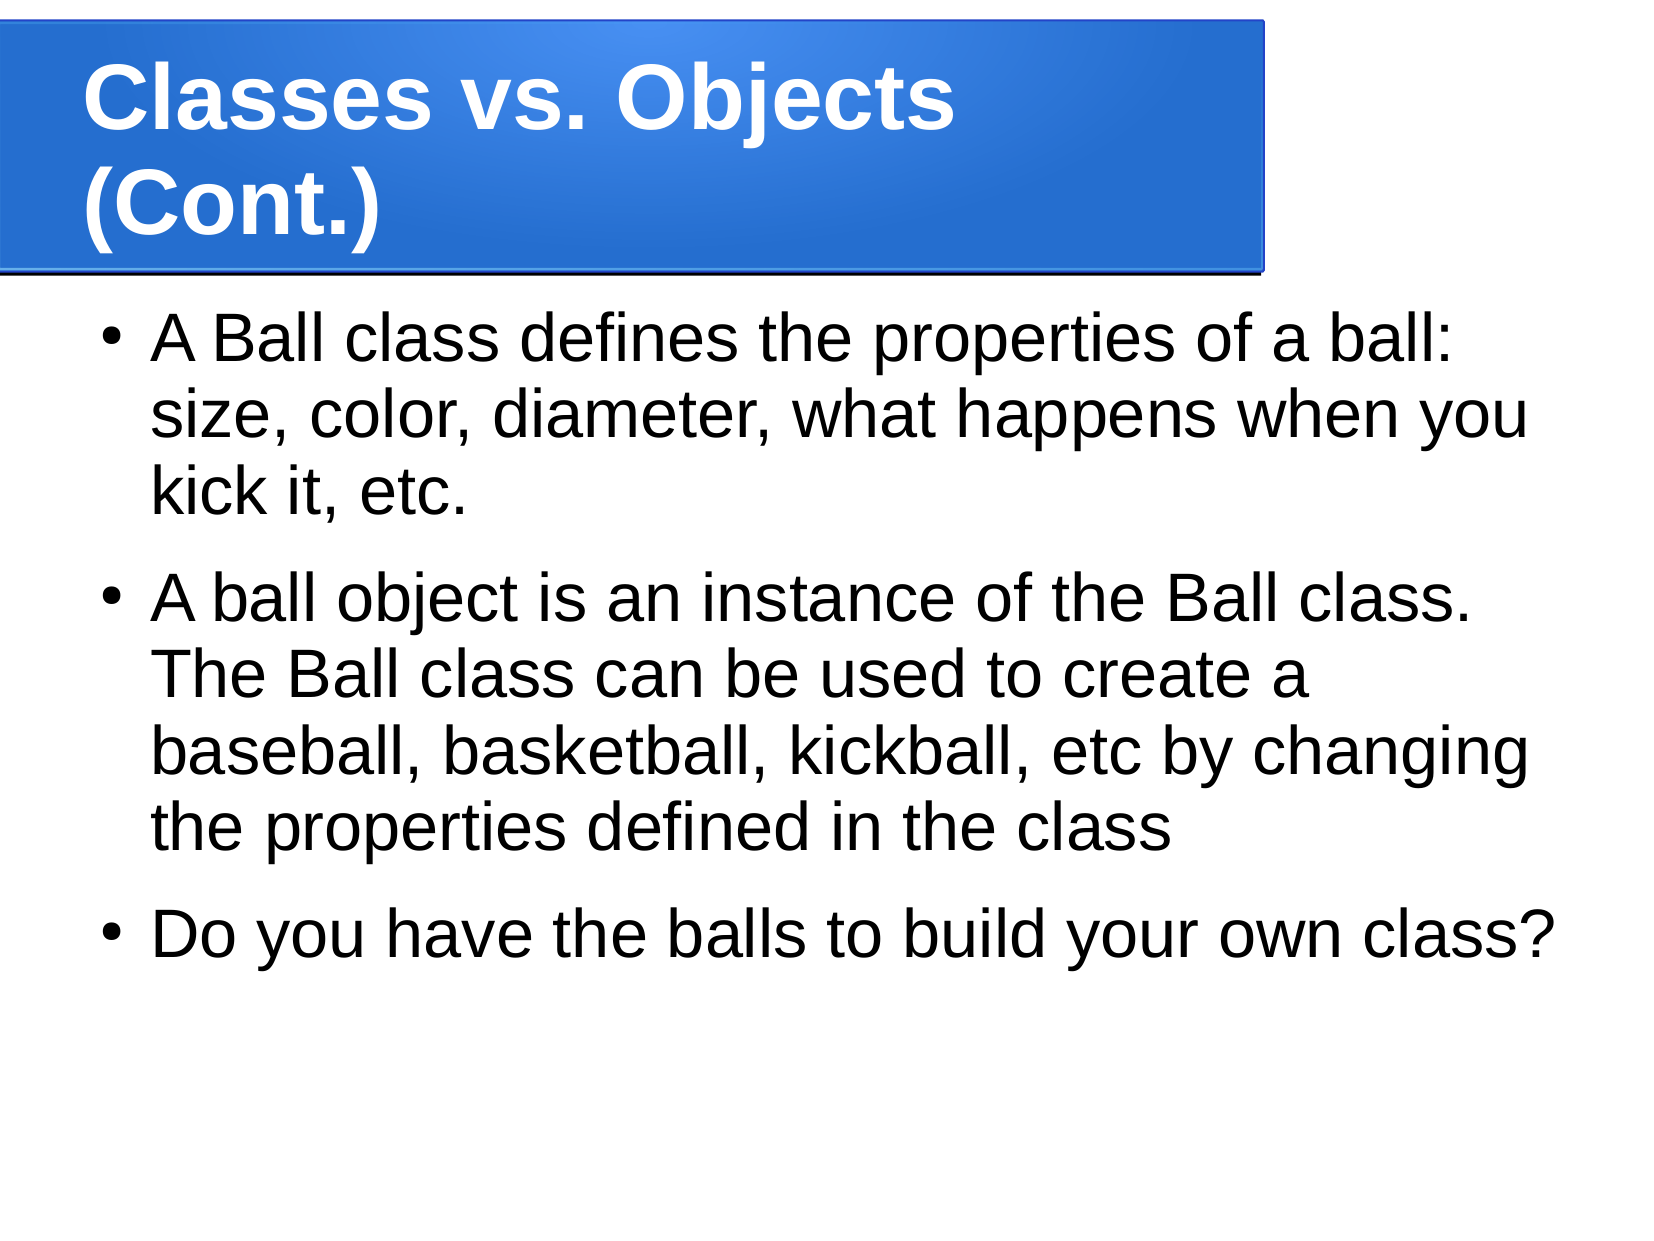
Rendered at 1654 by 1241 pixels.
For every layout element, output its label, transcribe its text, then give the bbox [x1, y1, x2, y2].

title Classes vs. Objects (Cont.) [82, 45, 1235, 254]
list A Ball class defines the properties of a ball: size, color, diameter, what happens when you kick it, etc. A ball object is an instance of the Ball class. The Ball class can be used to create a baseball, basketball, kickball, etc by changing the properties defined in the class Do you have the balls to build your own class? [82, 299, 1571, 1019]
